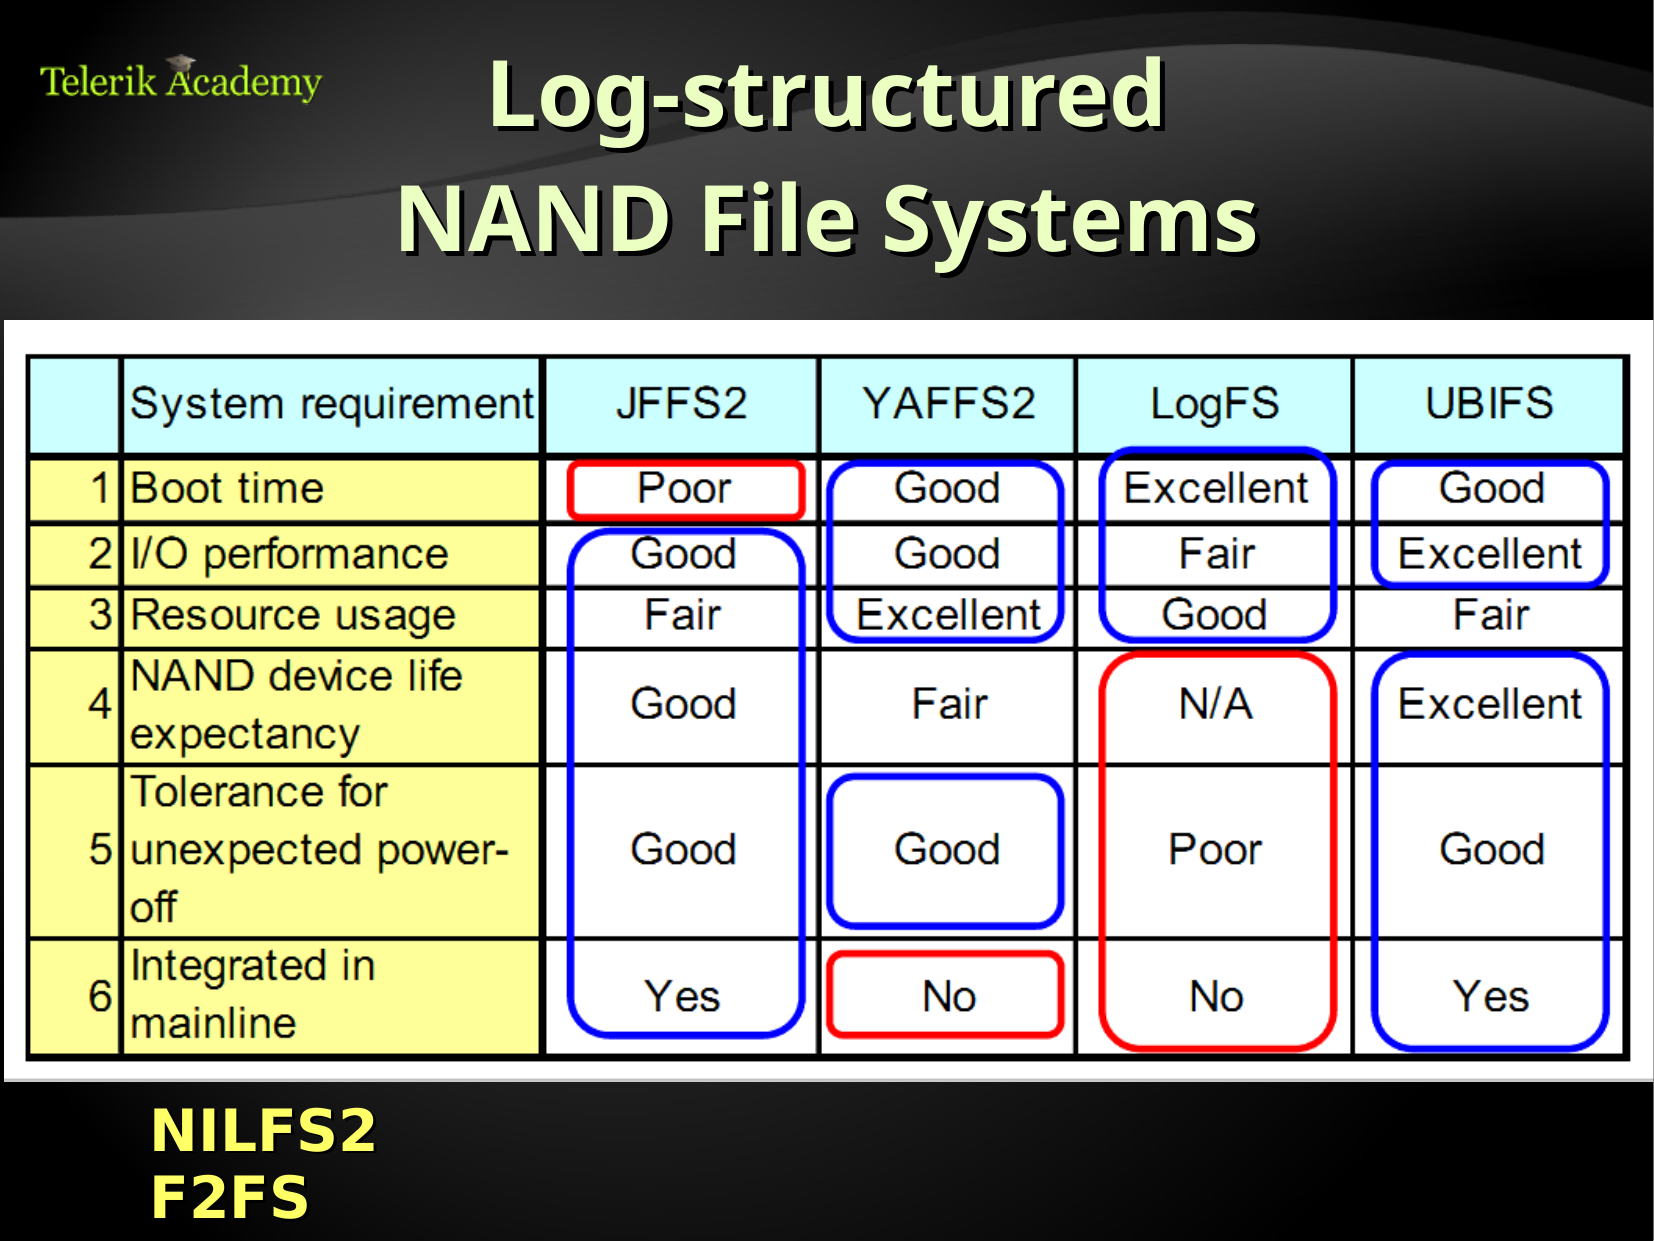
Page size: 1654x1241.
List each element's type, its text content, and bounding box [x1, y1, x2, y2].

title Log-structured NAND File Systems [82, 45, 1571, 261]
text_box NILFS2 F2FS [135, 1089, 395, 1241]
picture [0, 0, 1654, 1241]
